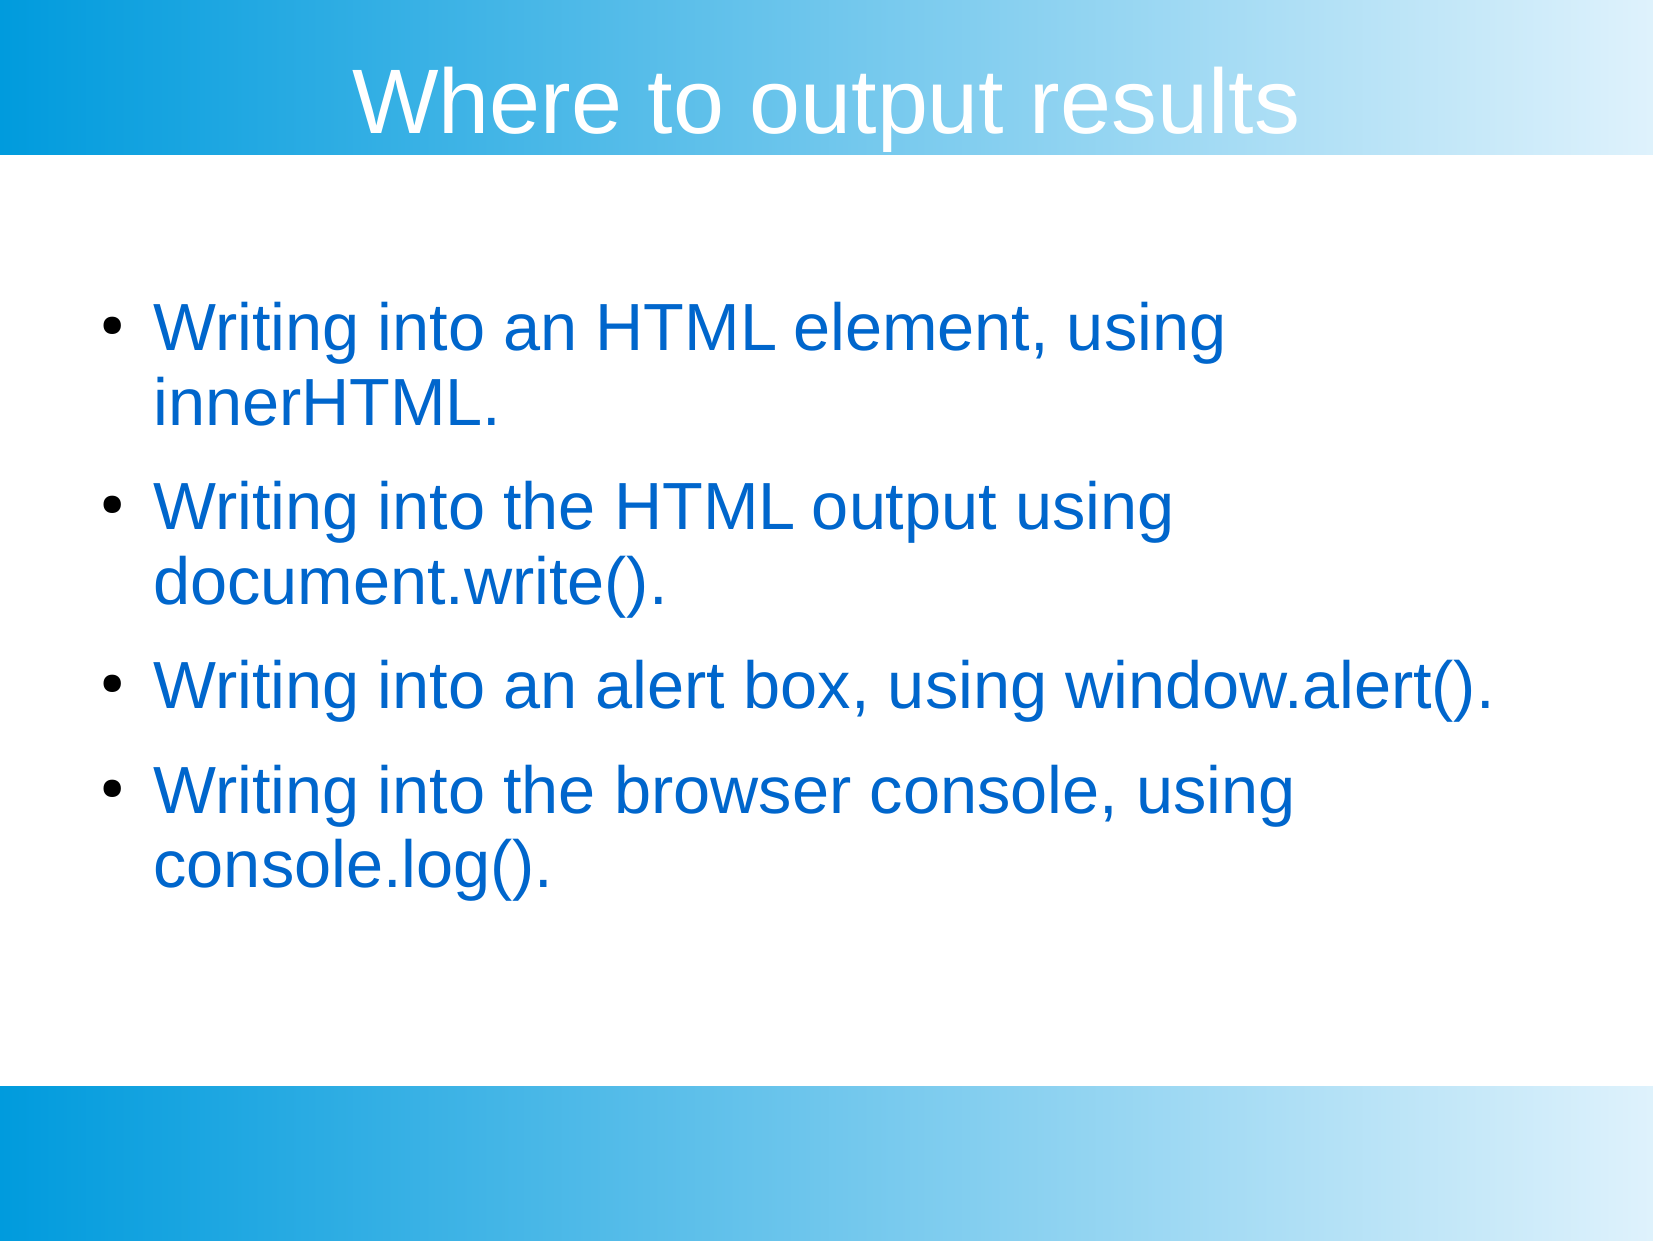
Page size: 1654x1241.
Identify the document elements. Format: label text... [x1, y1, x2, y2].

list Writing into an HTML element, using innerHTML. Writing into the HTML output using document.write(). Writing into an alert box, using window.alert(). Writing into the browser console, using console.log(). [82, 290, 1571, 1010]
title Where to output results [82, 49, 1571, 155]
